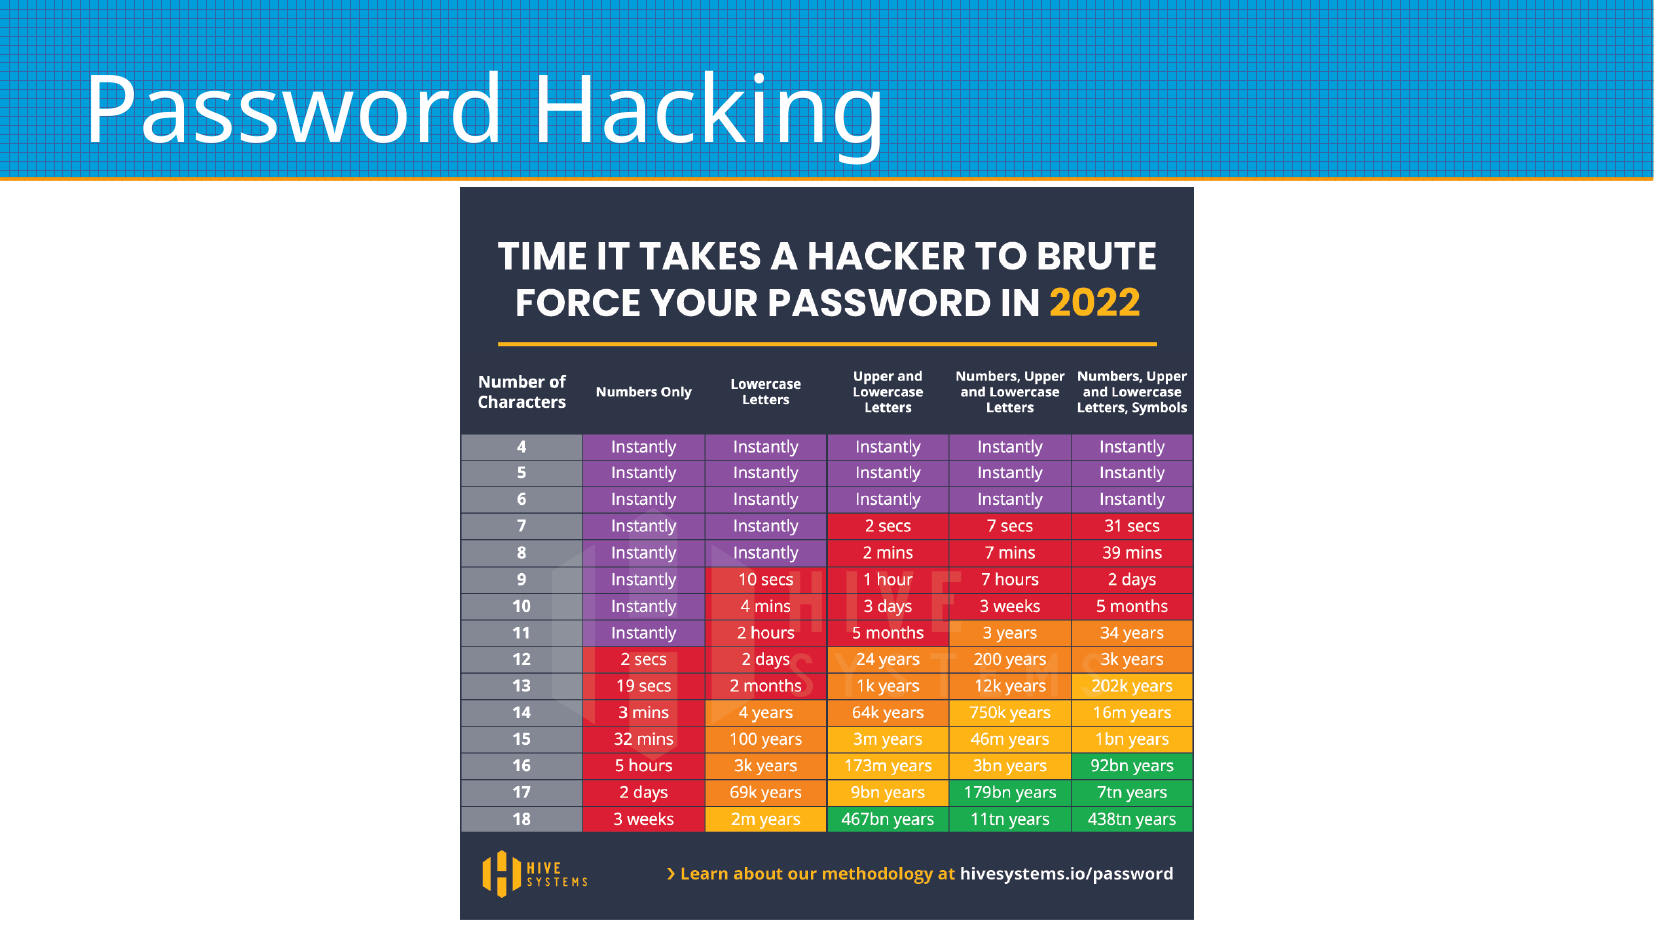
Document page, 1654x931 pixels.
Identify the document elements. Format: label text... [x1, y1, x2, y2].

title Password Hacking [82, 14, 1571, 171]
picture [460, 187, 1194, 920]
